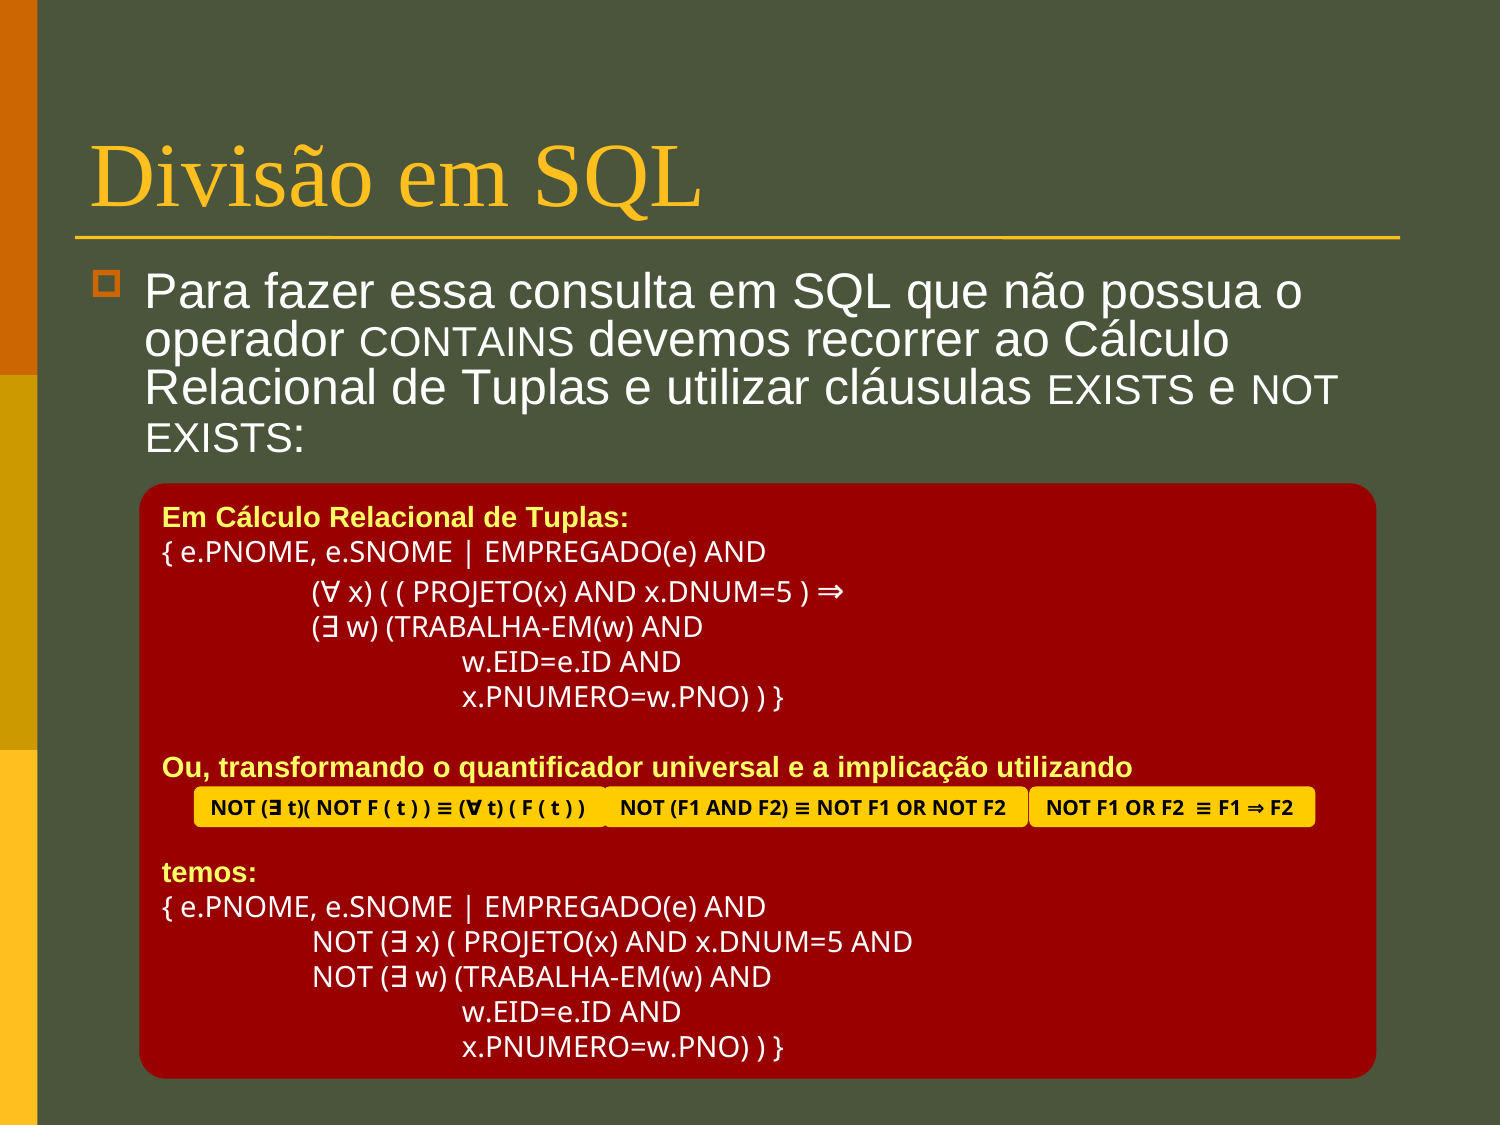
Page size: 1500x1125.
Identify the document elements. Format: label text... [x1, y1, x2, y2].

list Para fazer essa consulta em SQL que não possua o operador CONTAINS devemos recorrer ao Cálculo Relacional de Tuplas e utilizar cláusulas EXISTS e NOT EXISTS: [75, 262, 1426, 480]
text_box NOT (∃ t)( NOT F ( t ) ) ≡ (∀ t) ( F ( t ) ) [193, 786, 605, 828]
text_box NOT F1 OR F2 ≡ F1 ⇒ F2 [1029, 786, 1316, 828]
title Divisão em SQL [75, 45, 1426, 233]
text_box NOT (F1 AND F2) ≡ NOT F1 OR NOT F2 [603, 786, 1029, 828]
text_box Em Cálculo Relacional de Tuplas: { e.PNOME, e.SNOME | EMPREGADO(e) AND (∀ x) ( ( PROJETO(x) AND x.DNUM=5 ) ⇒ (∃ w) (TRABALHA-EM(w) AND w.EID=e.ID AND x.PNUMERO=w.PNO) ) } Ou, transformando o quantificador universal e a implicação utilizando temos: { e.PNOME, e.SNOME | EMPREGADO(e) AND NOT (∃ x) ( PROJETO(x) AND x.DNUM=5 AND NOT (∃ w) (TRABALHA-EM(w) AND w.EID=e.ID AND x.PNUMERO=w.PNO) ) } [139, 483, 1377, 1079]
